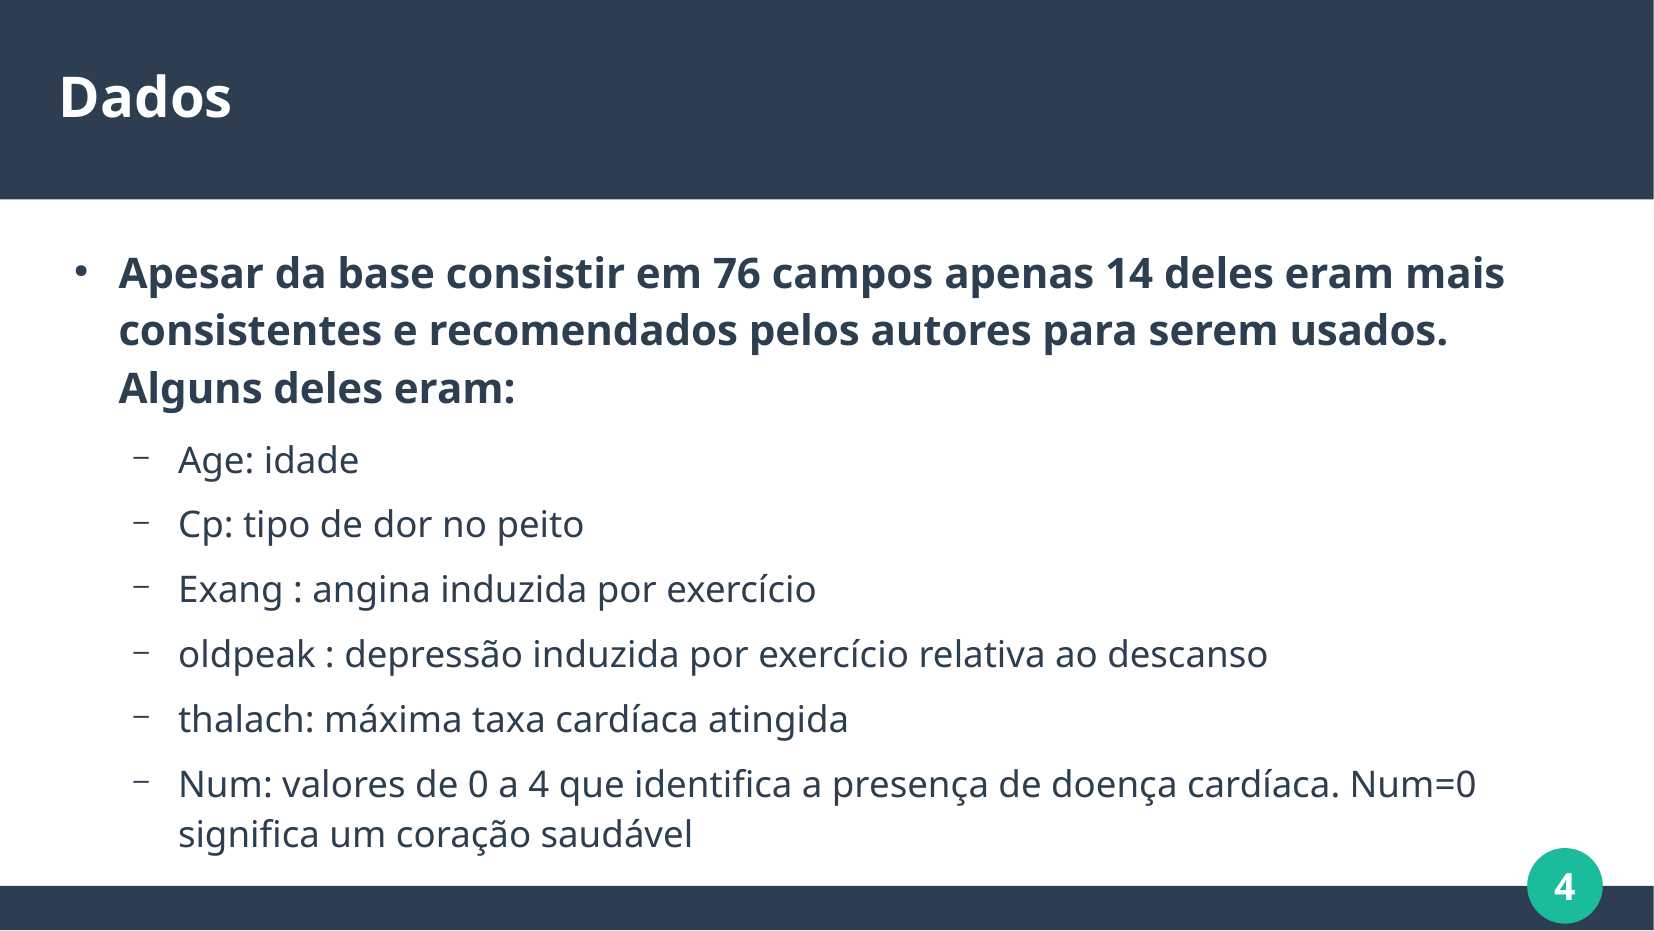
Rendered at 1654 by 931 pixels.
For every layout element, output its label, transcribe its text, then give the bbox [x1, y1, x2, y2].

list Apesar da base consistir em 76 campos apenas 14 deles eram mais consistentes e recomendados pelos autores para serem usados. Alguns deles eram: Age: idade Cp: tipo de dor no peito Exang : angina induzida por exercício oldpeak : depressão induzida por exercício relativa ao descanso thalach: máxima taxa cardíaca atingida Num: valores de 0 a 4 que identifica a presença de doença cardíaca. Num=0 significa um coração saudável [59, 243, 1595, 864]
title Dados [59, 37, 1595, 155]
